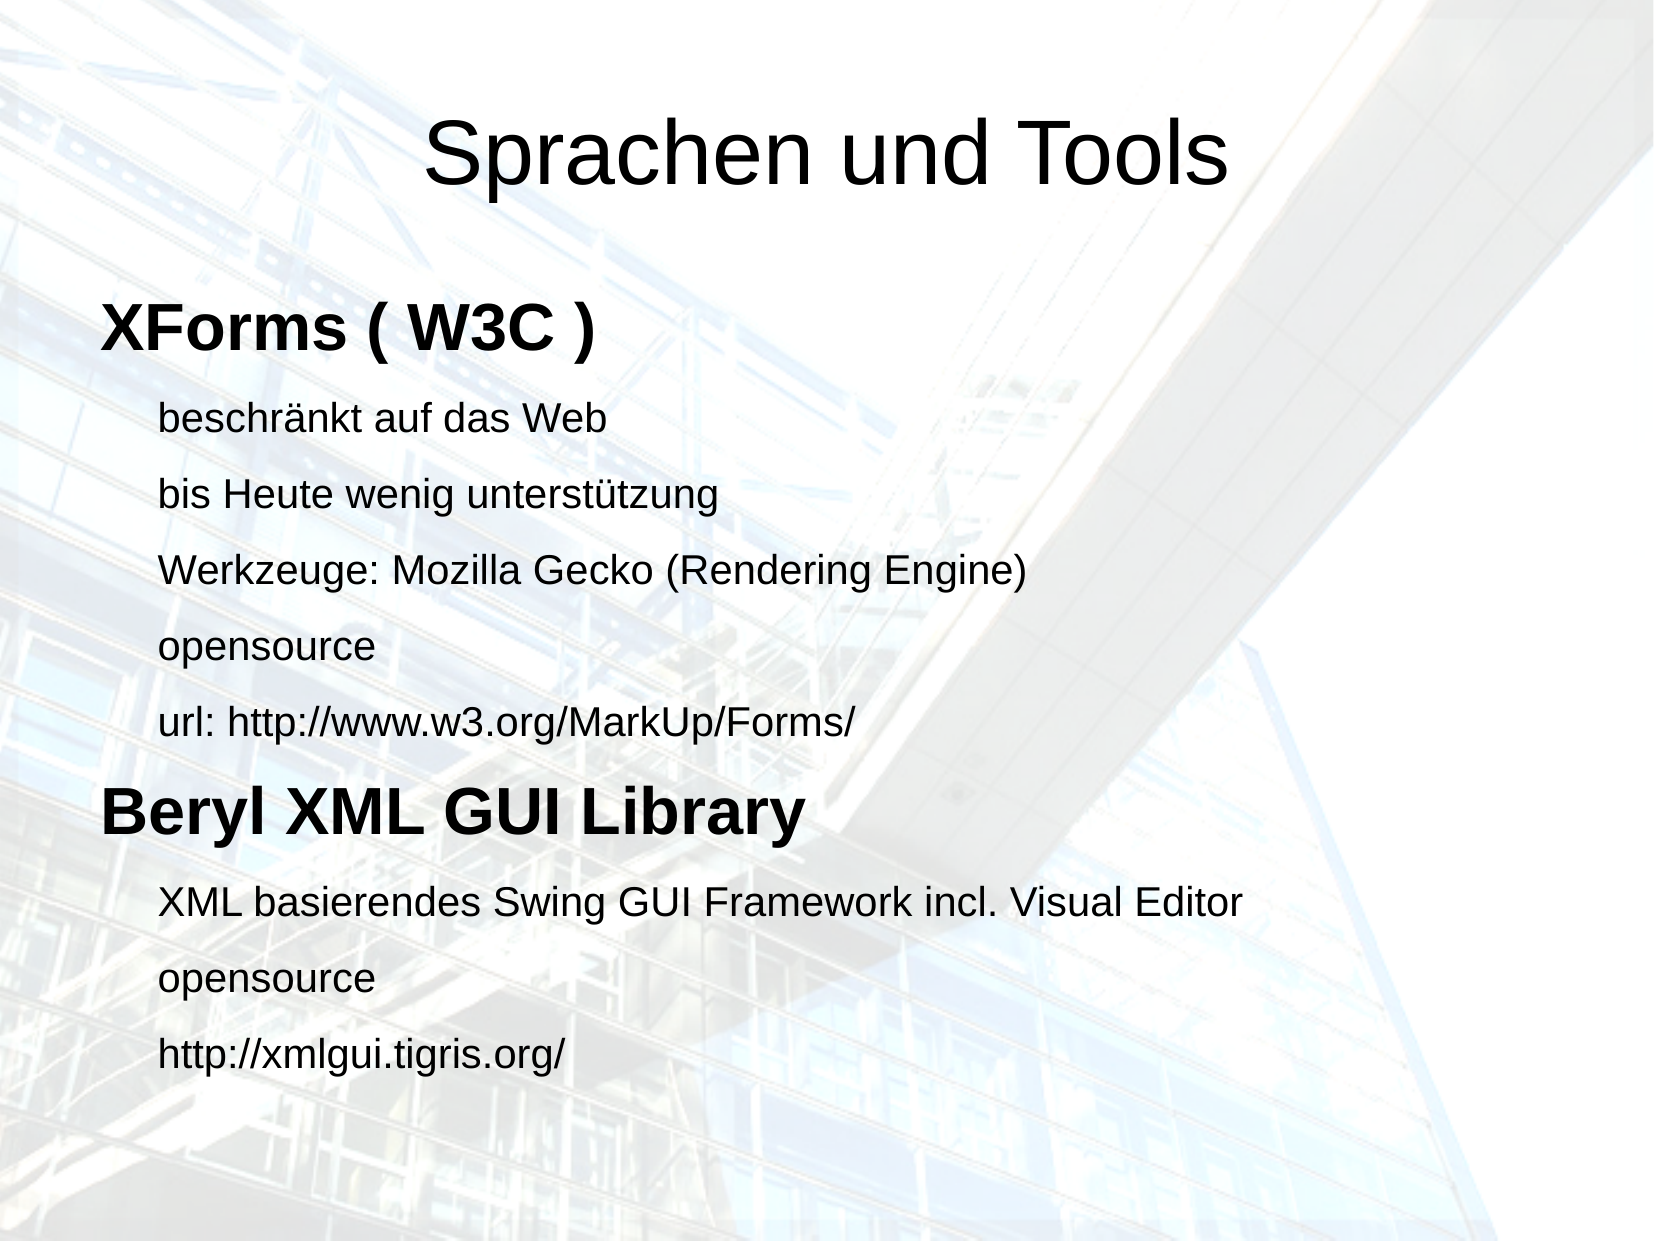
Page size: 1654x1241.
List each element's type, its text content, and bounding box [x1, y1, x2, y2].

title Sprachen und Tools [82, 56, 1571, 250]
list XForms ( W3C ) beschränkt auf das Web bis Heute wenig unterstützung Werkzeuge: Mozilla Gecko (Rendering Engine) opensource url: http://www.w3.org/MarkUp/Forms/ Beryl XML GUI Library XML basierendes Swing GUI Framework incl. Visual Editor opensource http://xmlgui.tigris.org/ [82, 290, 1571, 1157]
picture [0, 0, 1654, 1241]
